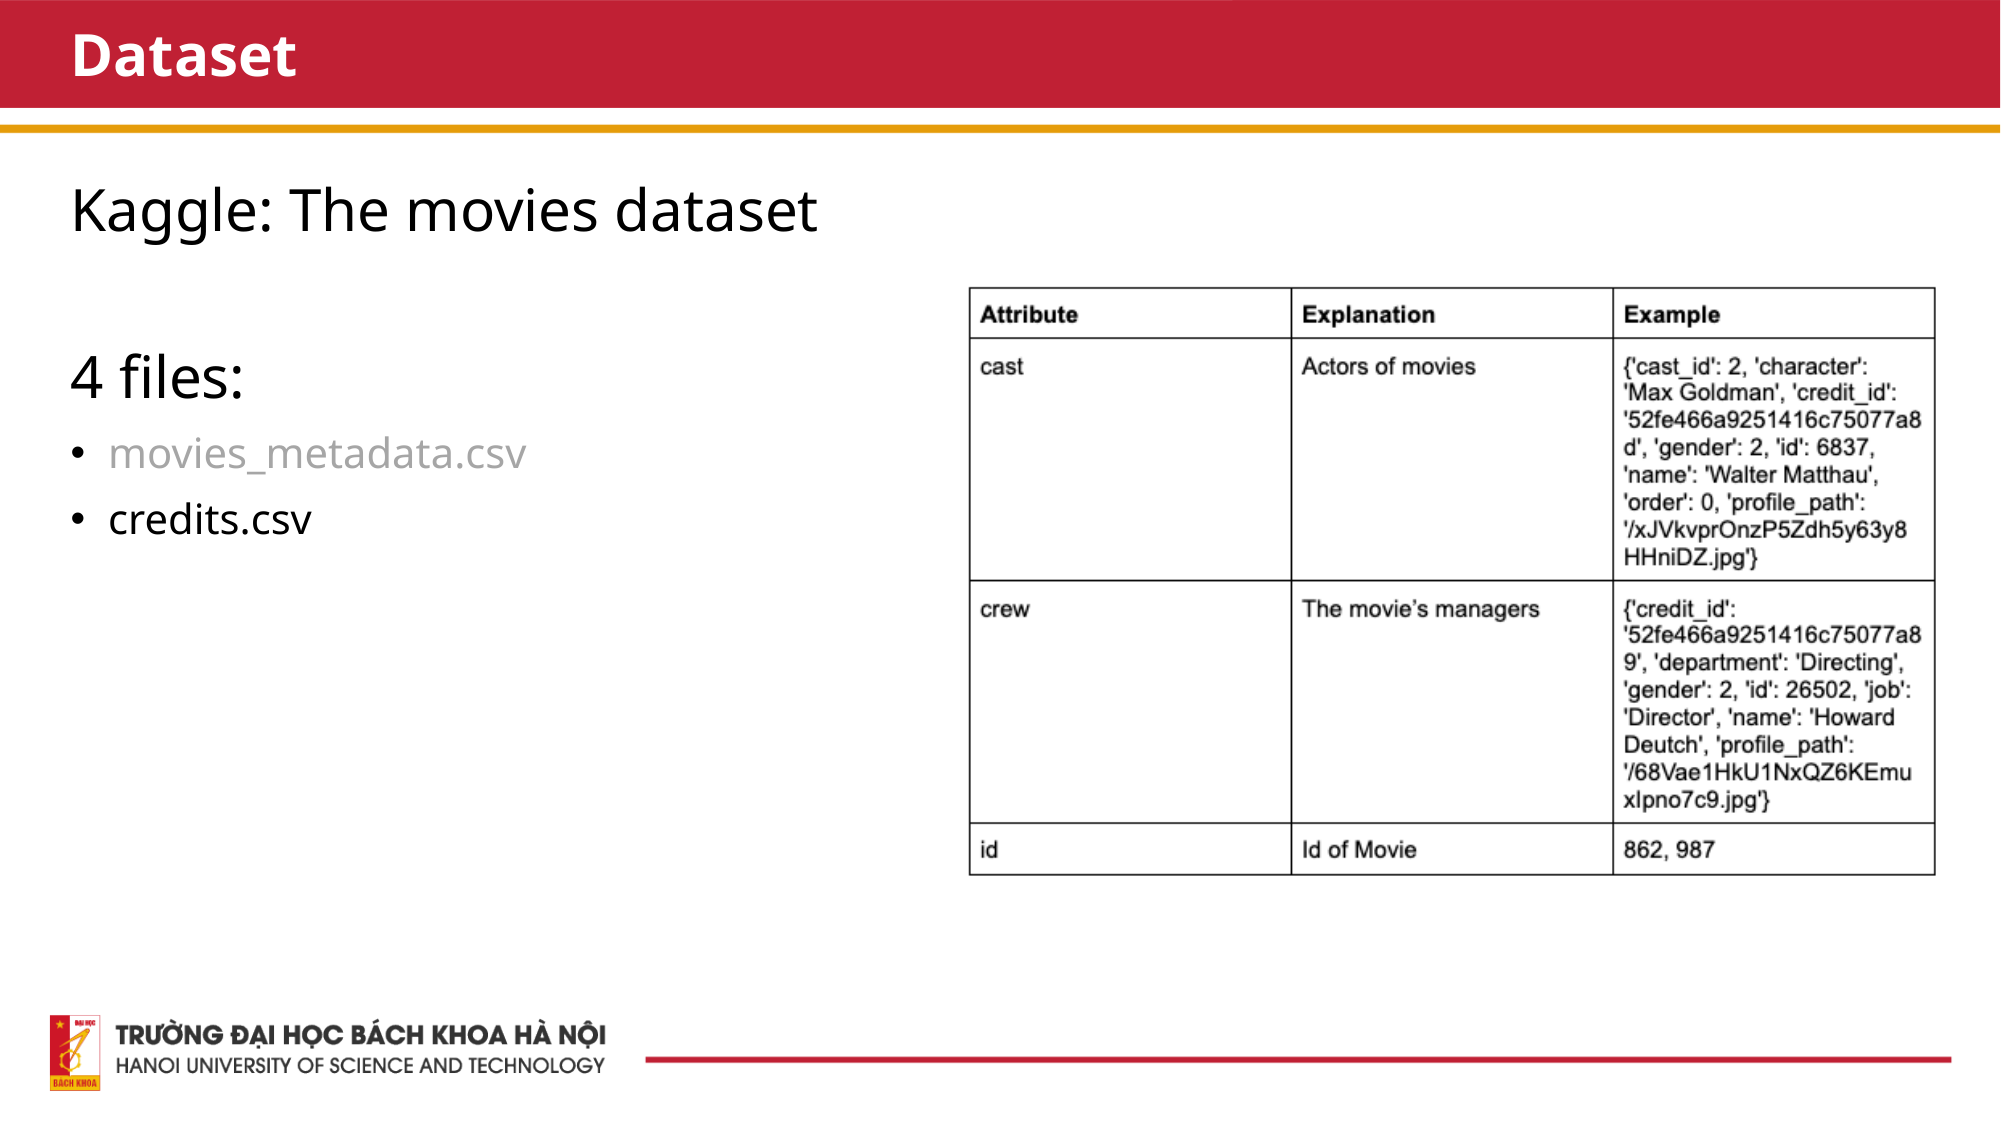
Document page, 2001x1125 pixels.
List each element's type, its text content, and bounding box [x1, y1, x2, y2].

picture [958, 281, 1944, 884]
list Kaggle: The movies dataset 4 files: movies_metadata.csv credits.csv [55, 173, 1945, 979]
title Dataset [55, 18, 1945, 91]
